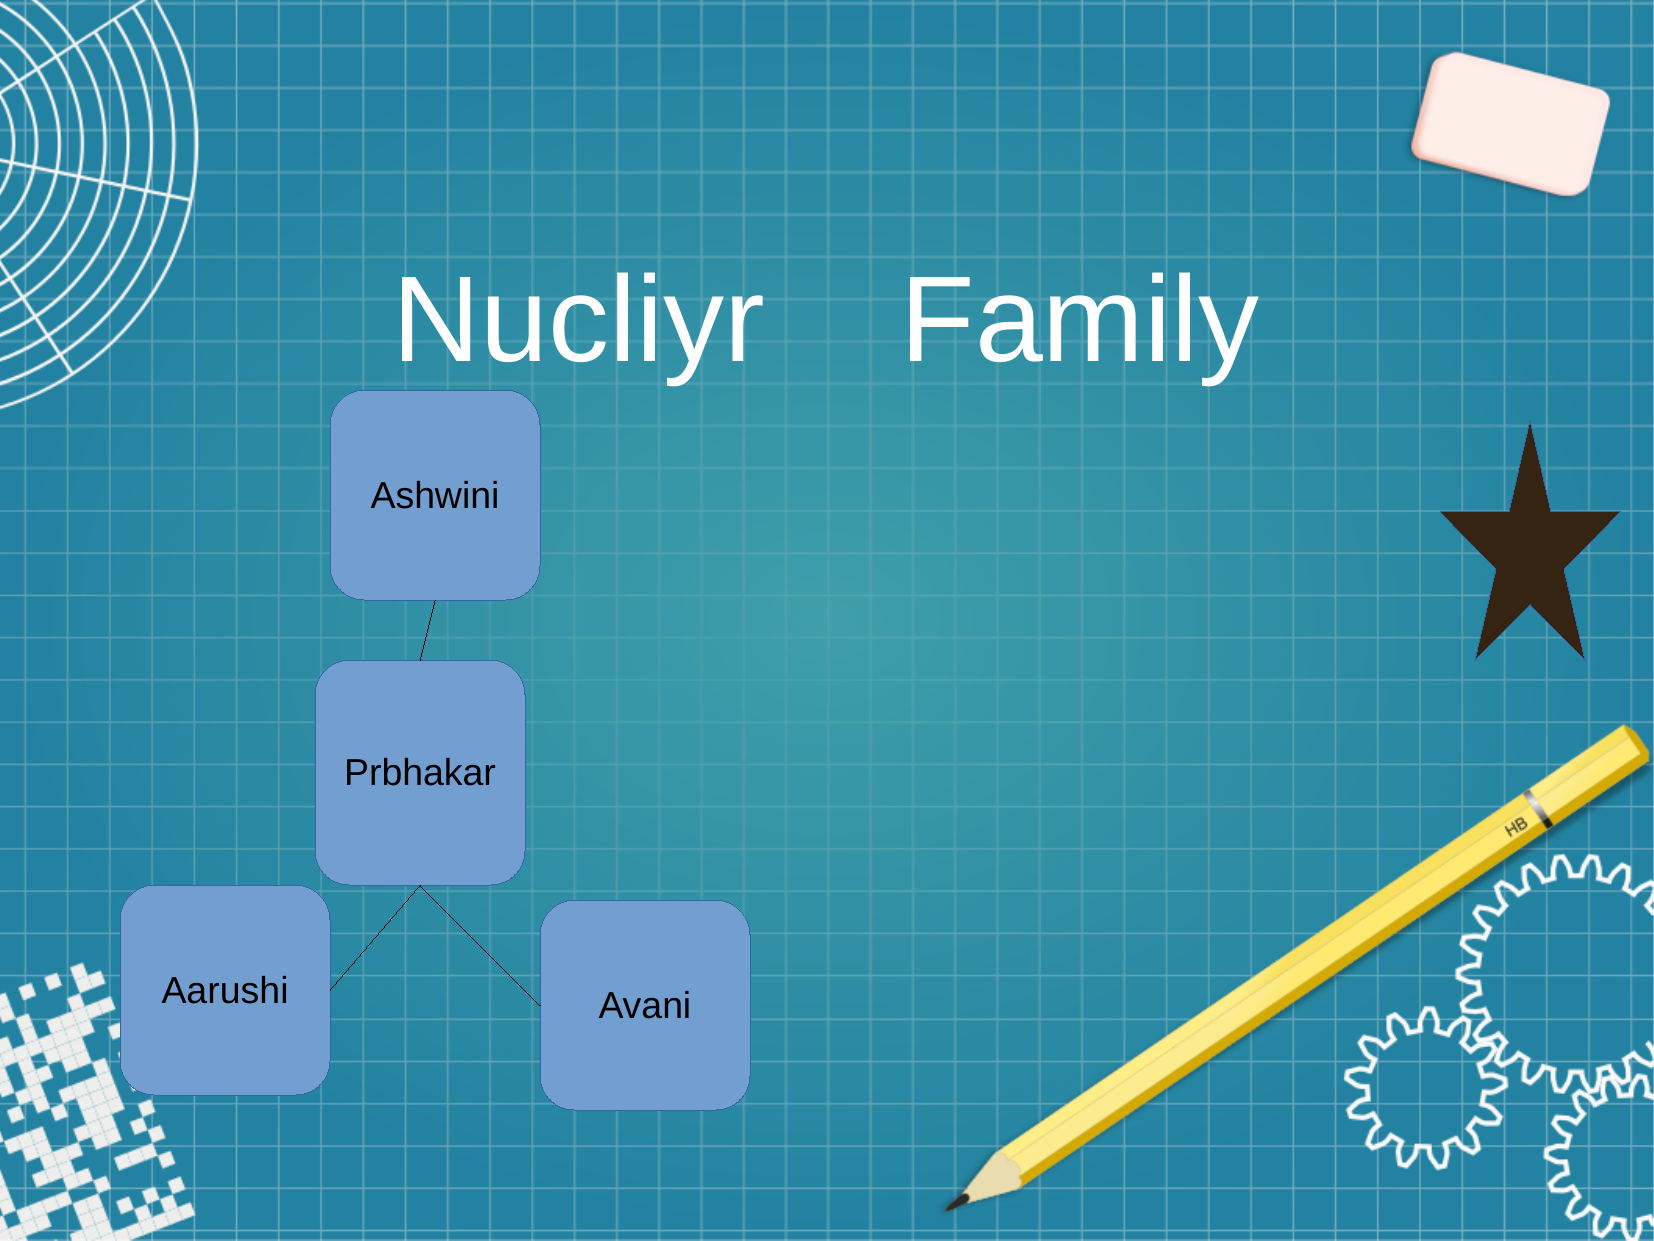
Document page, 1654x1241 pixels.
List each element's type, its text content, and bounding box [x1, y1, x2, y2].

text_box [1440, 420, 1621, 661]
text_box Avani [540, 900, 751, 1111]
title Nucliyr Family [82, 177, 1571, 461]
text_box Ashwini [330, 390, 541, 601]
text_box Prbhakar [315, 660, 526, 886]
text_box Aarushi [120, 885, 331, 1096]
picture [0, 0, 1654, 1241]
